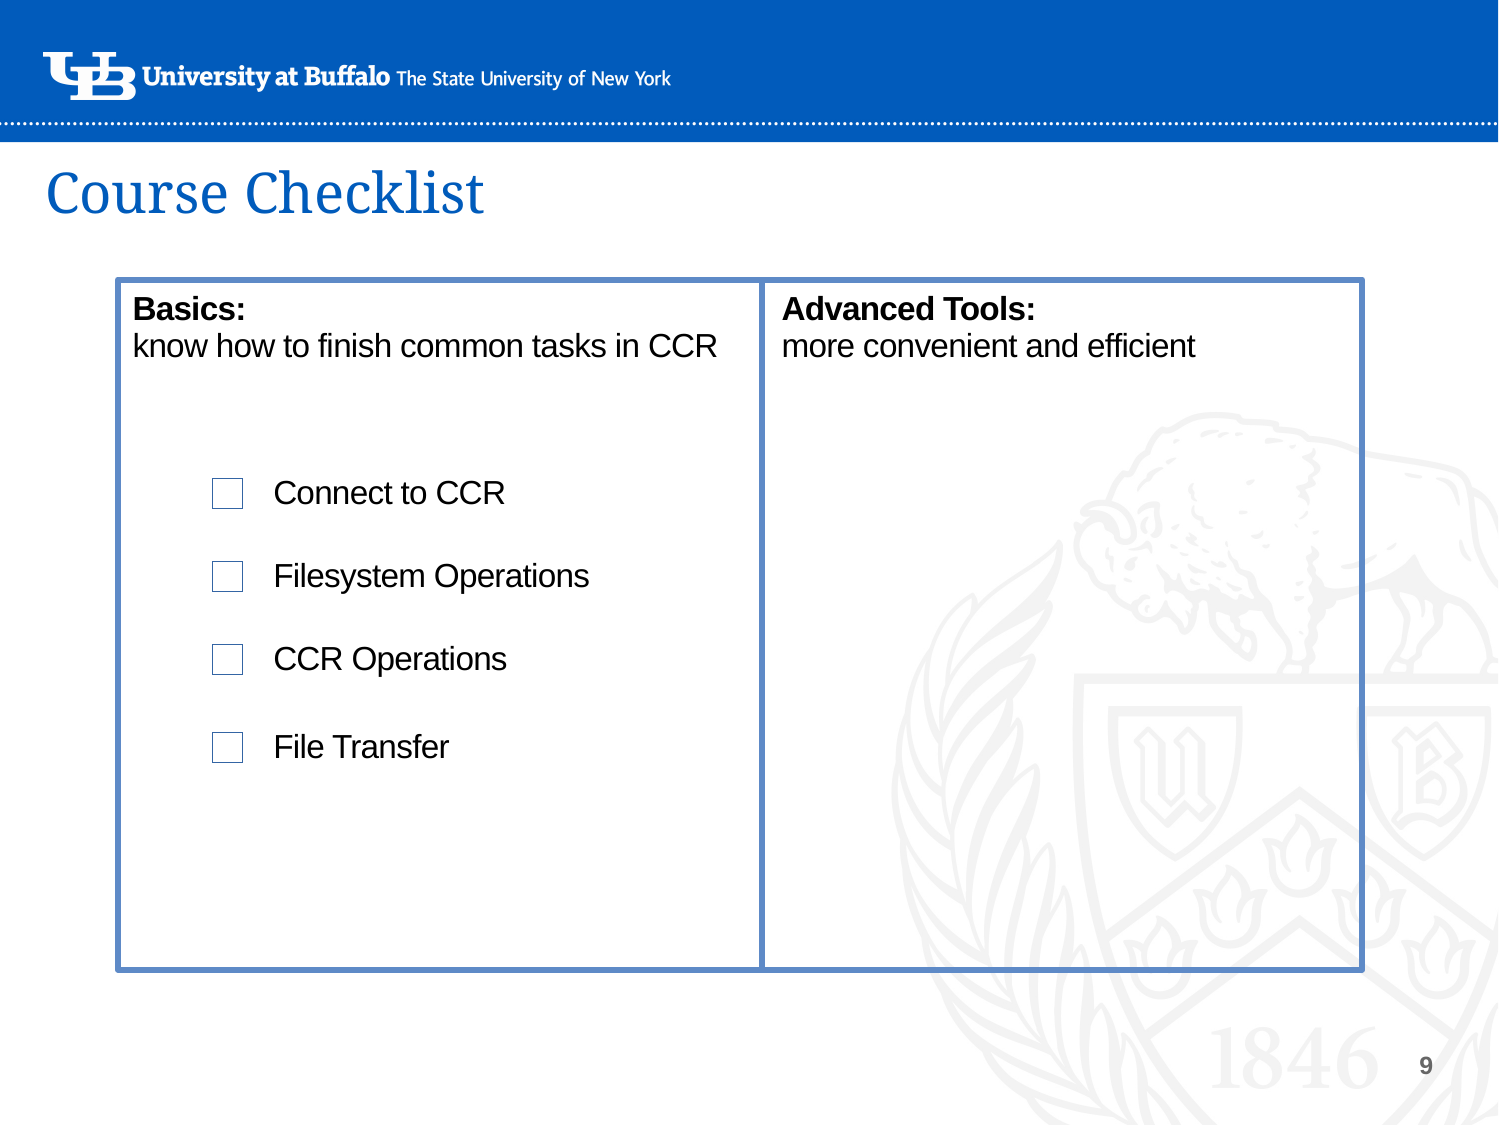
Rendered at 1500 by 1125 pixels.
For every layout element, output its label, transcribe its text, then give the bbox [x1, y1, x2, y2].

text_box Advanced Tools: more convenient and efficient [766, 282, 1363, 376]
text_box [117, 279, 1363, 970]
text_box Connect to CCR [258, 467, 541, 520]
text_box Basics: know how to finish common tasks in CCR [117, 282, 760, 376]
text_box CCR Operations [258, 633, 625, 686]
picture [0, 0, 1499, 1125]
title Course Checklist [30, 153, 1387, 232]
text_box File Transfer [258, 721, 505, 774]
text_box Filesystem Operations [258, 550, 625, 603]
